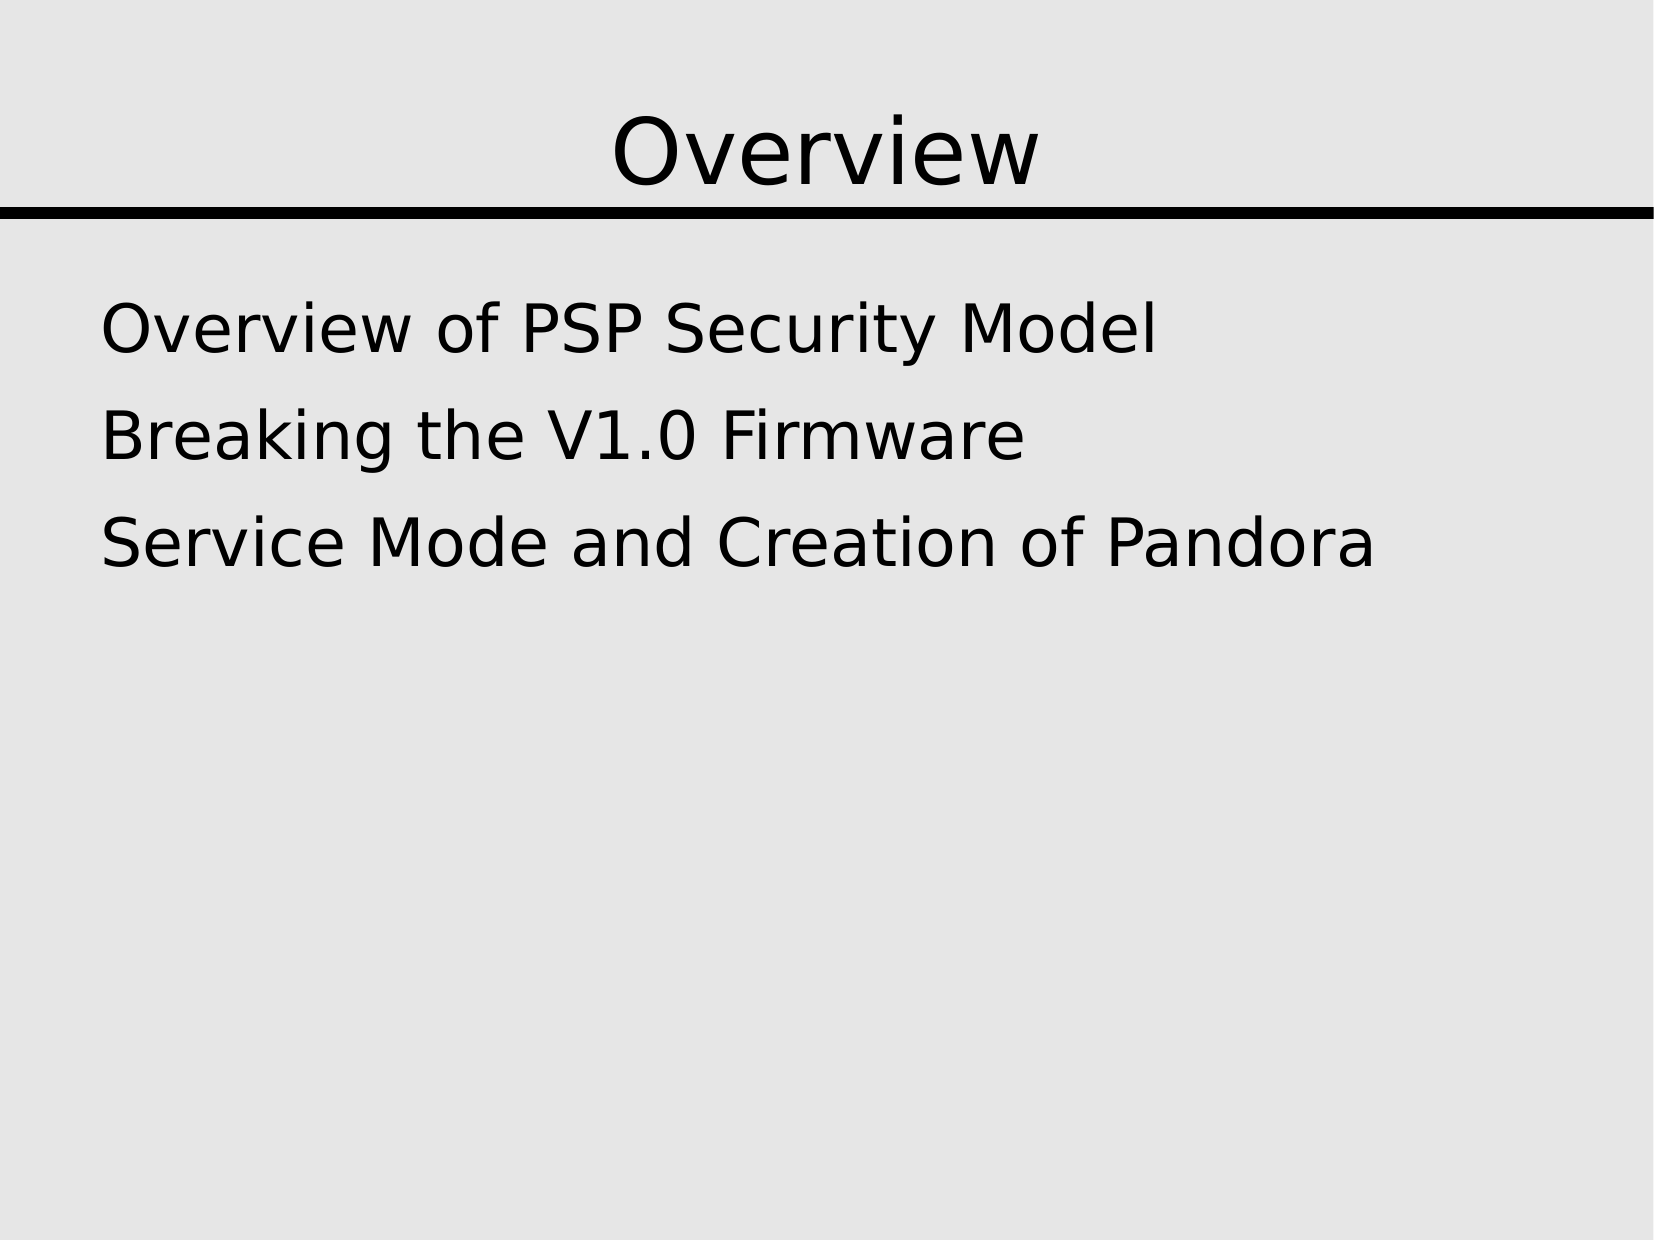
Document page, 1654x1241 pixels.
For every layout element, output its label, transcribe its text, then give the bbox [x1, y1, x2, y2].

title Overview [82, 56, 1571, 250]
list Overview of PSP Security Model Breaking the V1.0 Firmware Service Mode and Creation of Pandora [82, 290, 1571, 1094]
